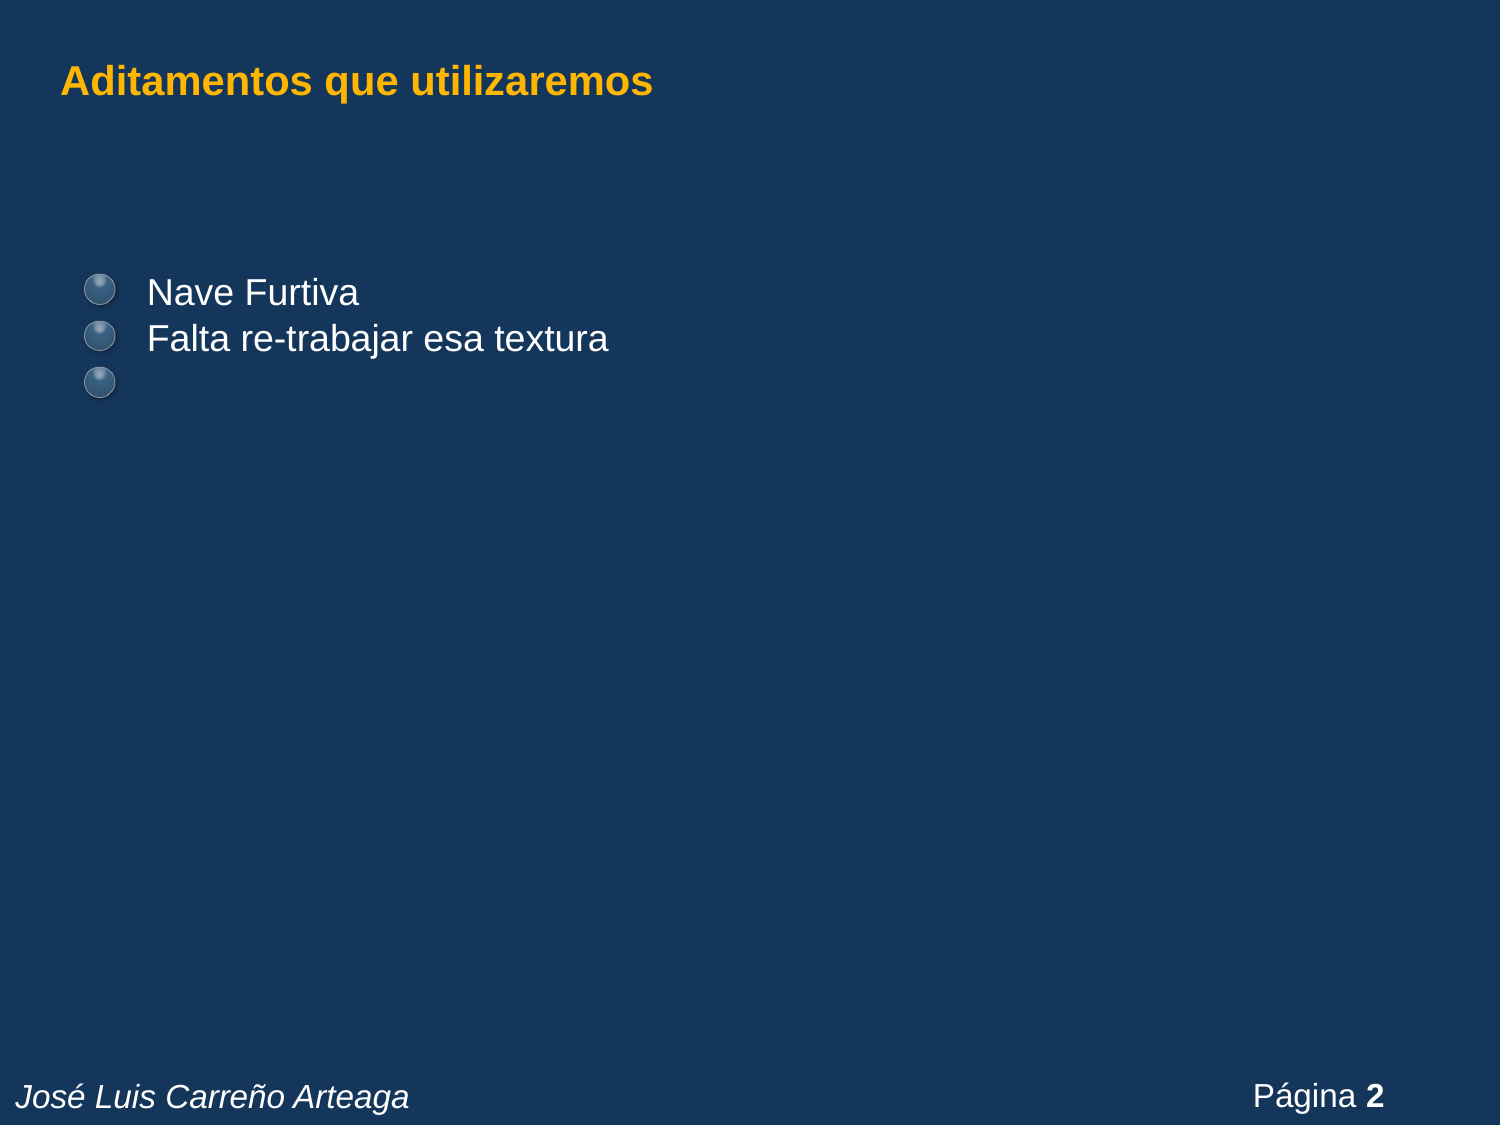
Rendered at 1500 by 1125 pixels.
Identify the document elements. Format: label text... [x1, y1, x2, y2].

title Aditamentos que utilizaremos [0, 0, 1500, 178]
list Nave Furtiva Falta re-trabajar esa textura [65, 265, 1447, 621]
